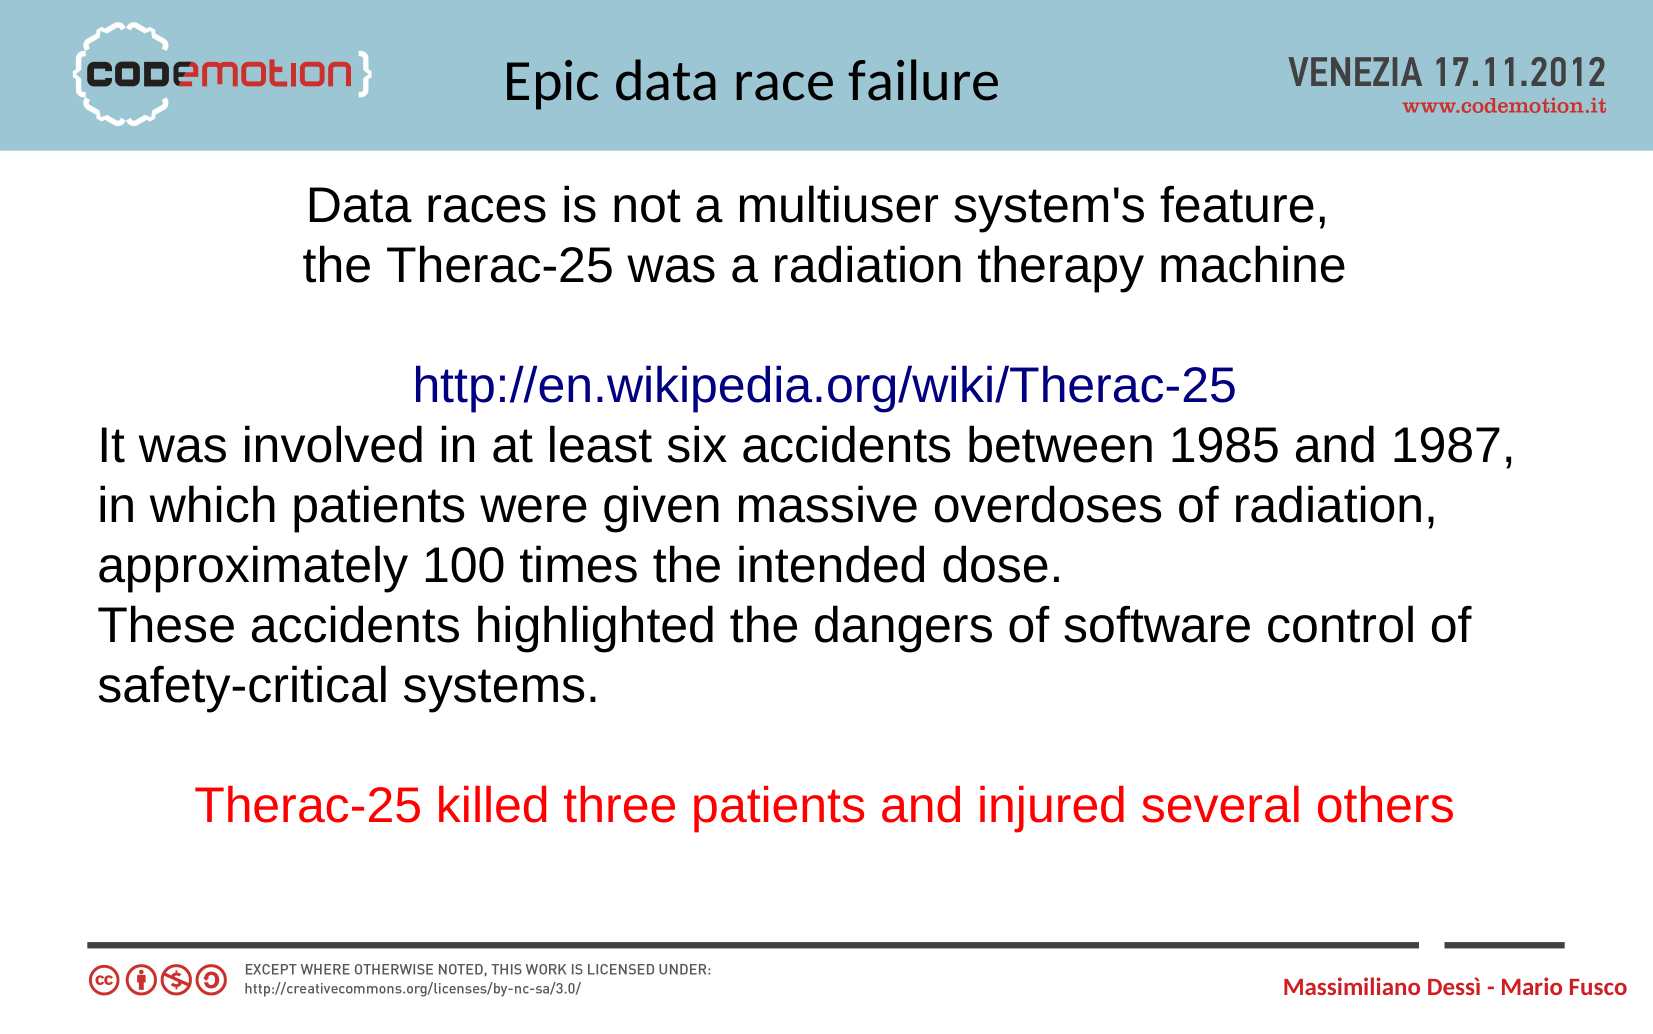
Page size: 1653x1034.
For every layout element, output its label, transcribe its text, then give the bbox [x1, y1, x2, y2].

text_box Epic data race failure [436, 35, 1231, 121]
text_box Data races is not a multiuser system's feature, the Therac-25 was a radiation therapy machine http://en.wikipedia.org/wiki/Therac-25 It was involved in at least six accidents between 1985 and 1987, in which patients were given massive overdoses of radiation, approximately 100 times the intended dose. These accidents highlighted the dangers of software control of safety-critical systems. Therac-25 killed three patients and injured several others [82, 165, 1568, 840]
picture [0, 0, 1653, 1034]
